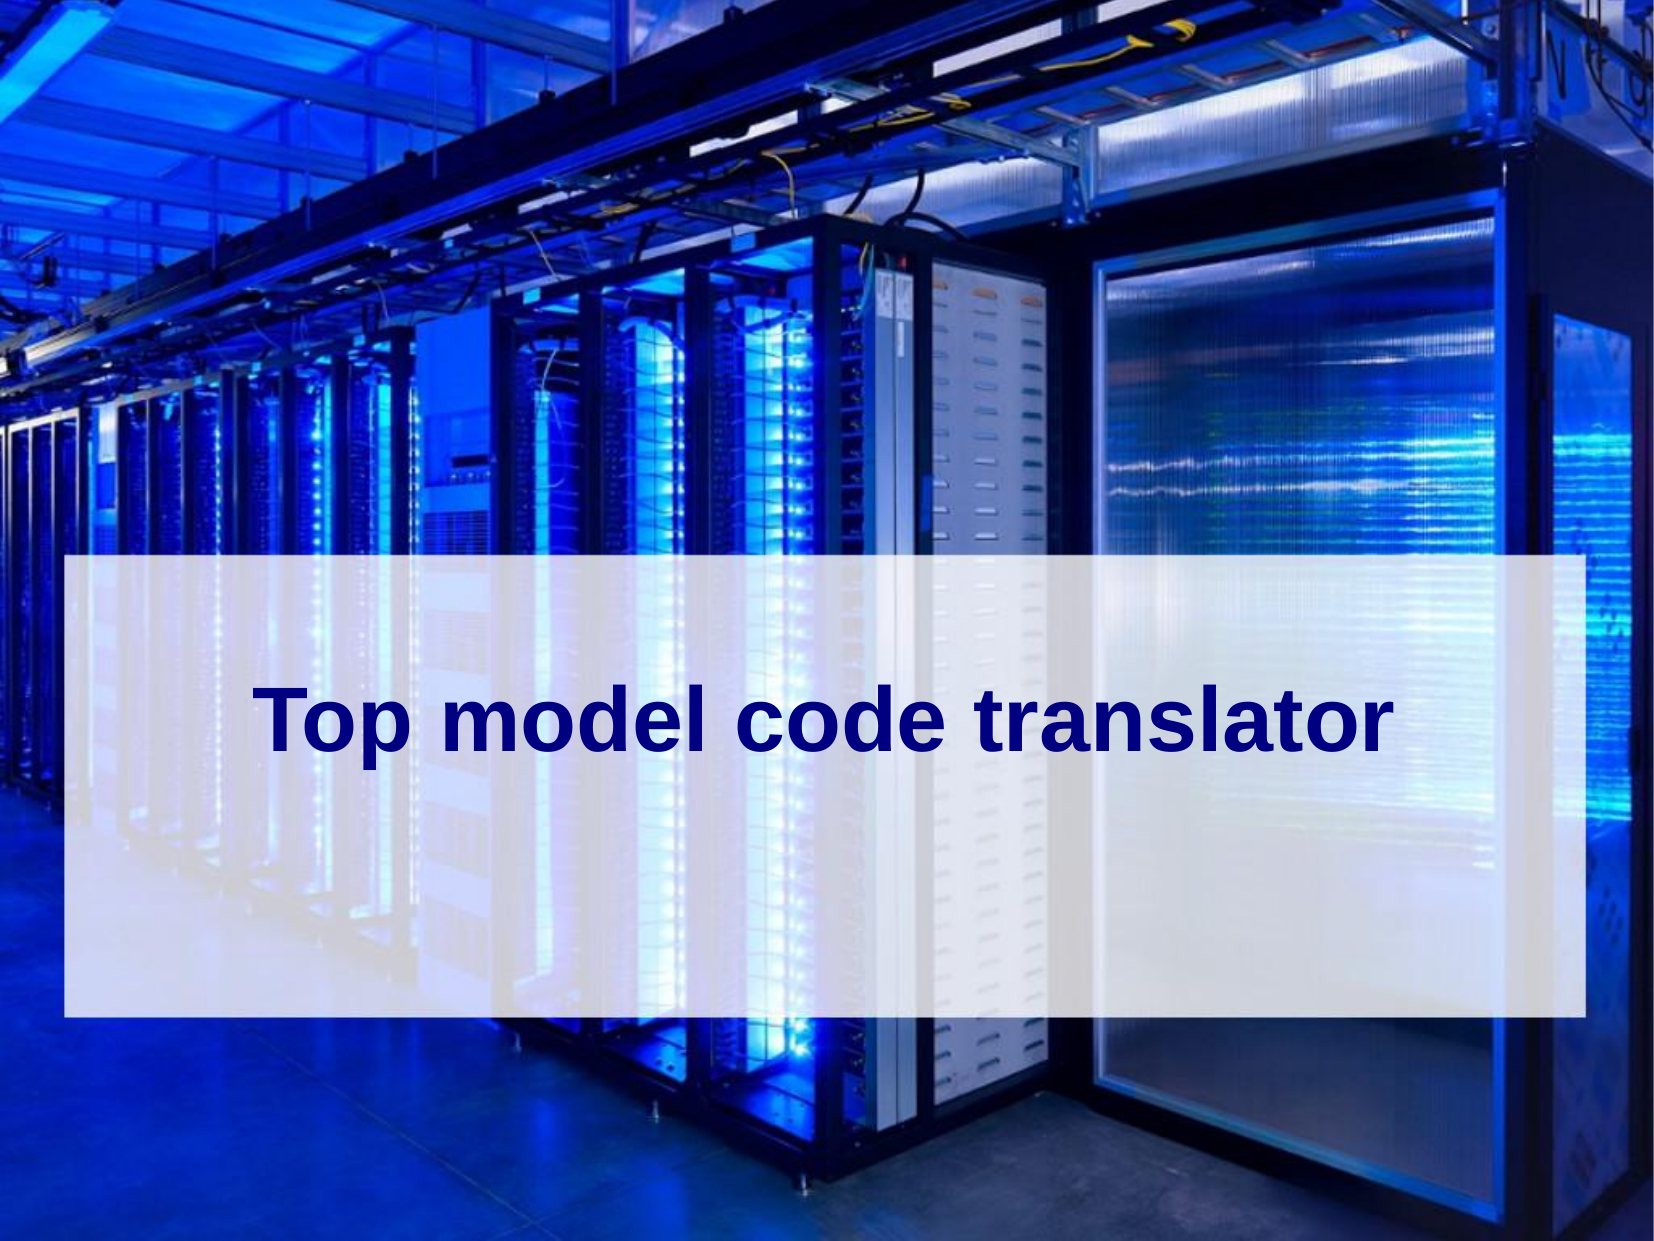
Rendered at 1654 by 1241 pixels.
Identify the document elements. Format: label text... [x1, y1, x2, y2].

title Top model code translator [60, 615, 1591, 826]
picture [0, 0, 1654, 1241]
